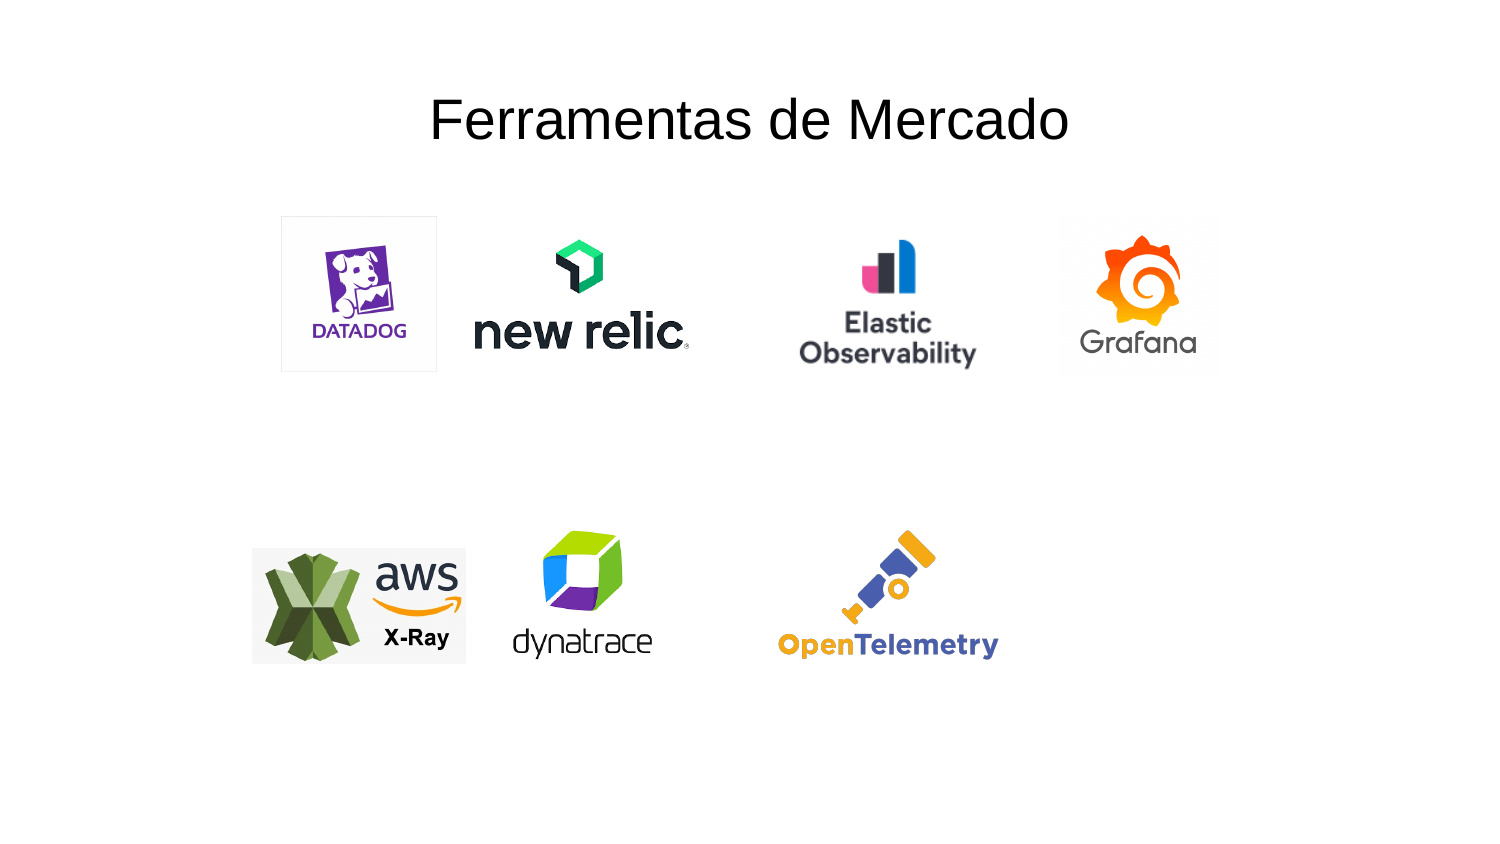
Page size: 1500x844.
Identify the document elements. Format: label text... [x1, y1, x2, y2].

picture [757, 526, 1020, 664]
picture [475, 239, 689, 349]
picture [252, 548, 466, 664]
picture [757, 216, 1020, 372]
picture [513, 525, 652, 664]
picture [1057, 213, 1219, 375]
title Ferramentas de Mercado [51, 72, 1449, 167]
picture [281, 216, 437, 372]
